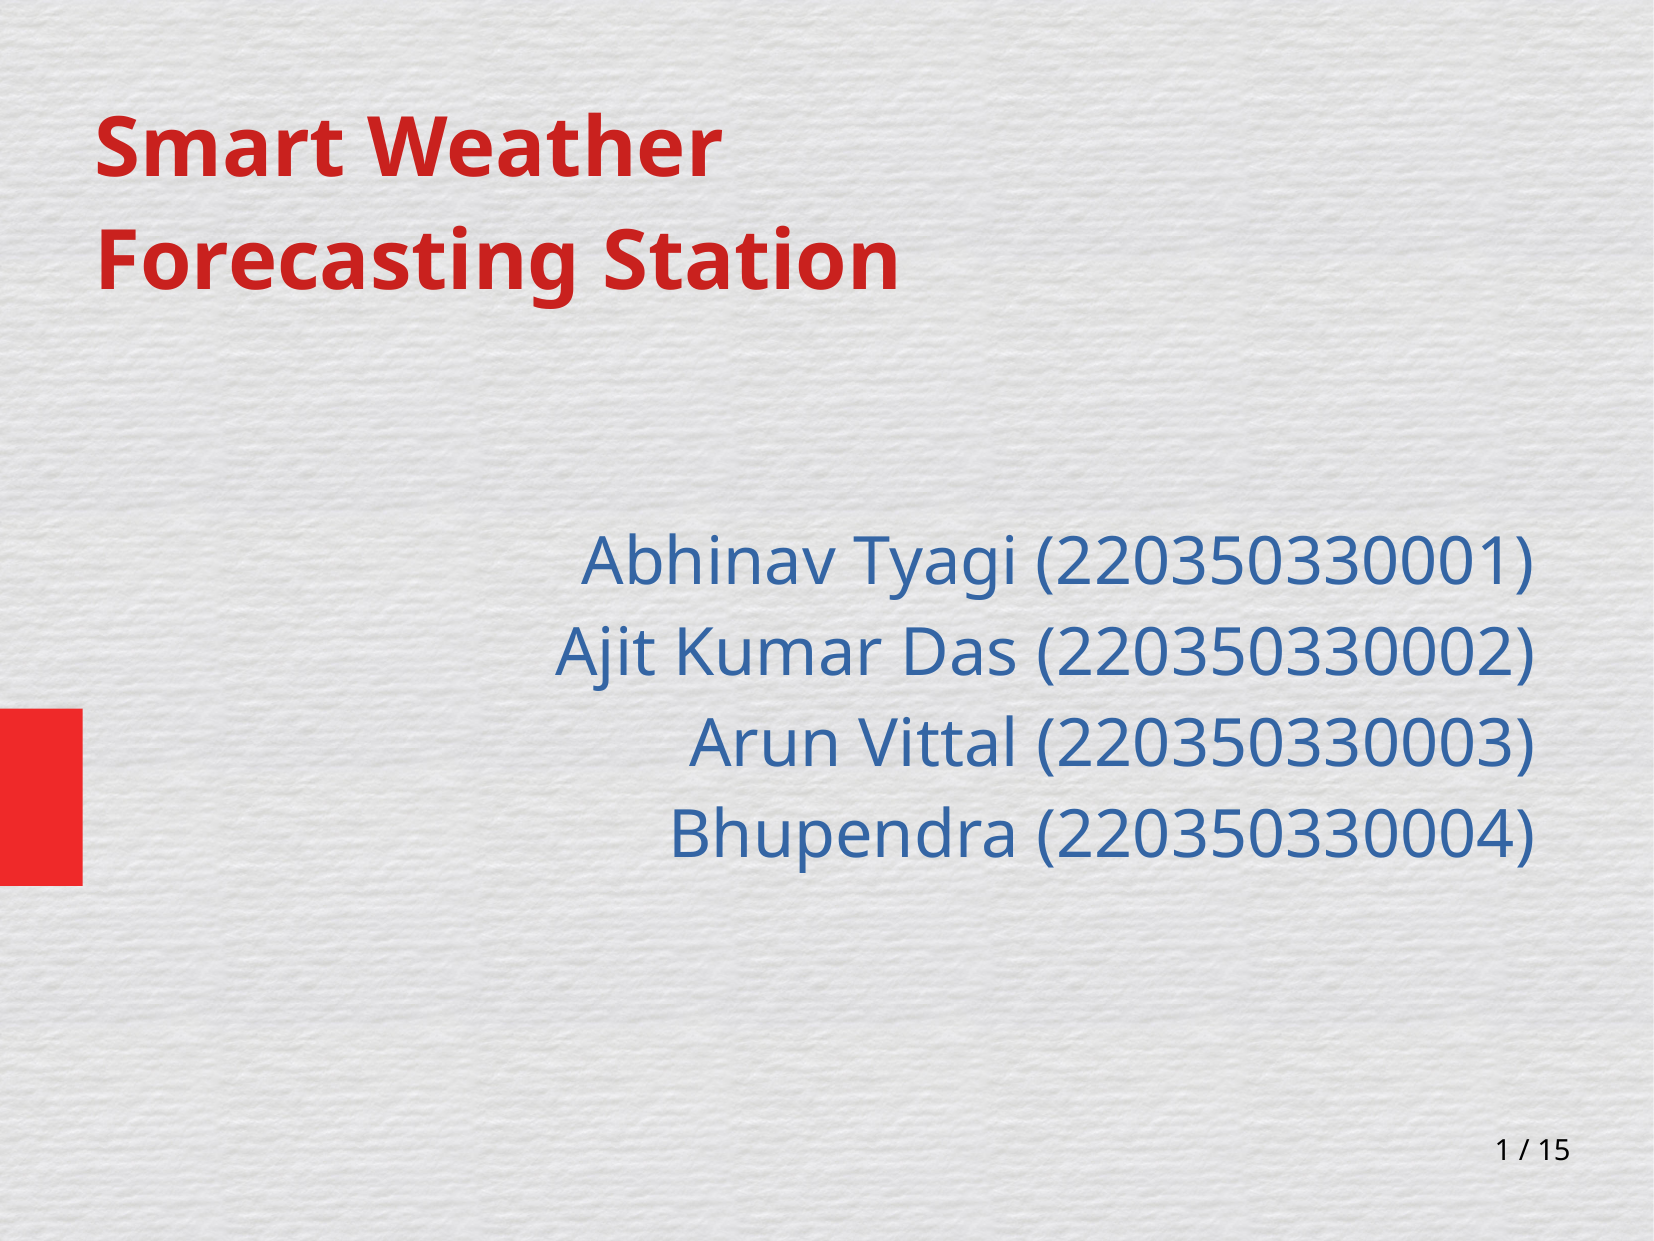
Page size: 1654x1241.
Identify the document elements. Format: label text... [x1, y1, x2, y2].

title Smart Weather Forecasting Station [94, 82, 1501, 319]
picture [0, 0, 1654, 1241]
subtitle Abhinav Tyagi (220350330001) Ajit Kumar Das (220350330002) Arun Vittal (220350330003) Bhupendra (220350330004) [129, 517, 1536, 873]
